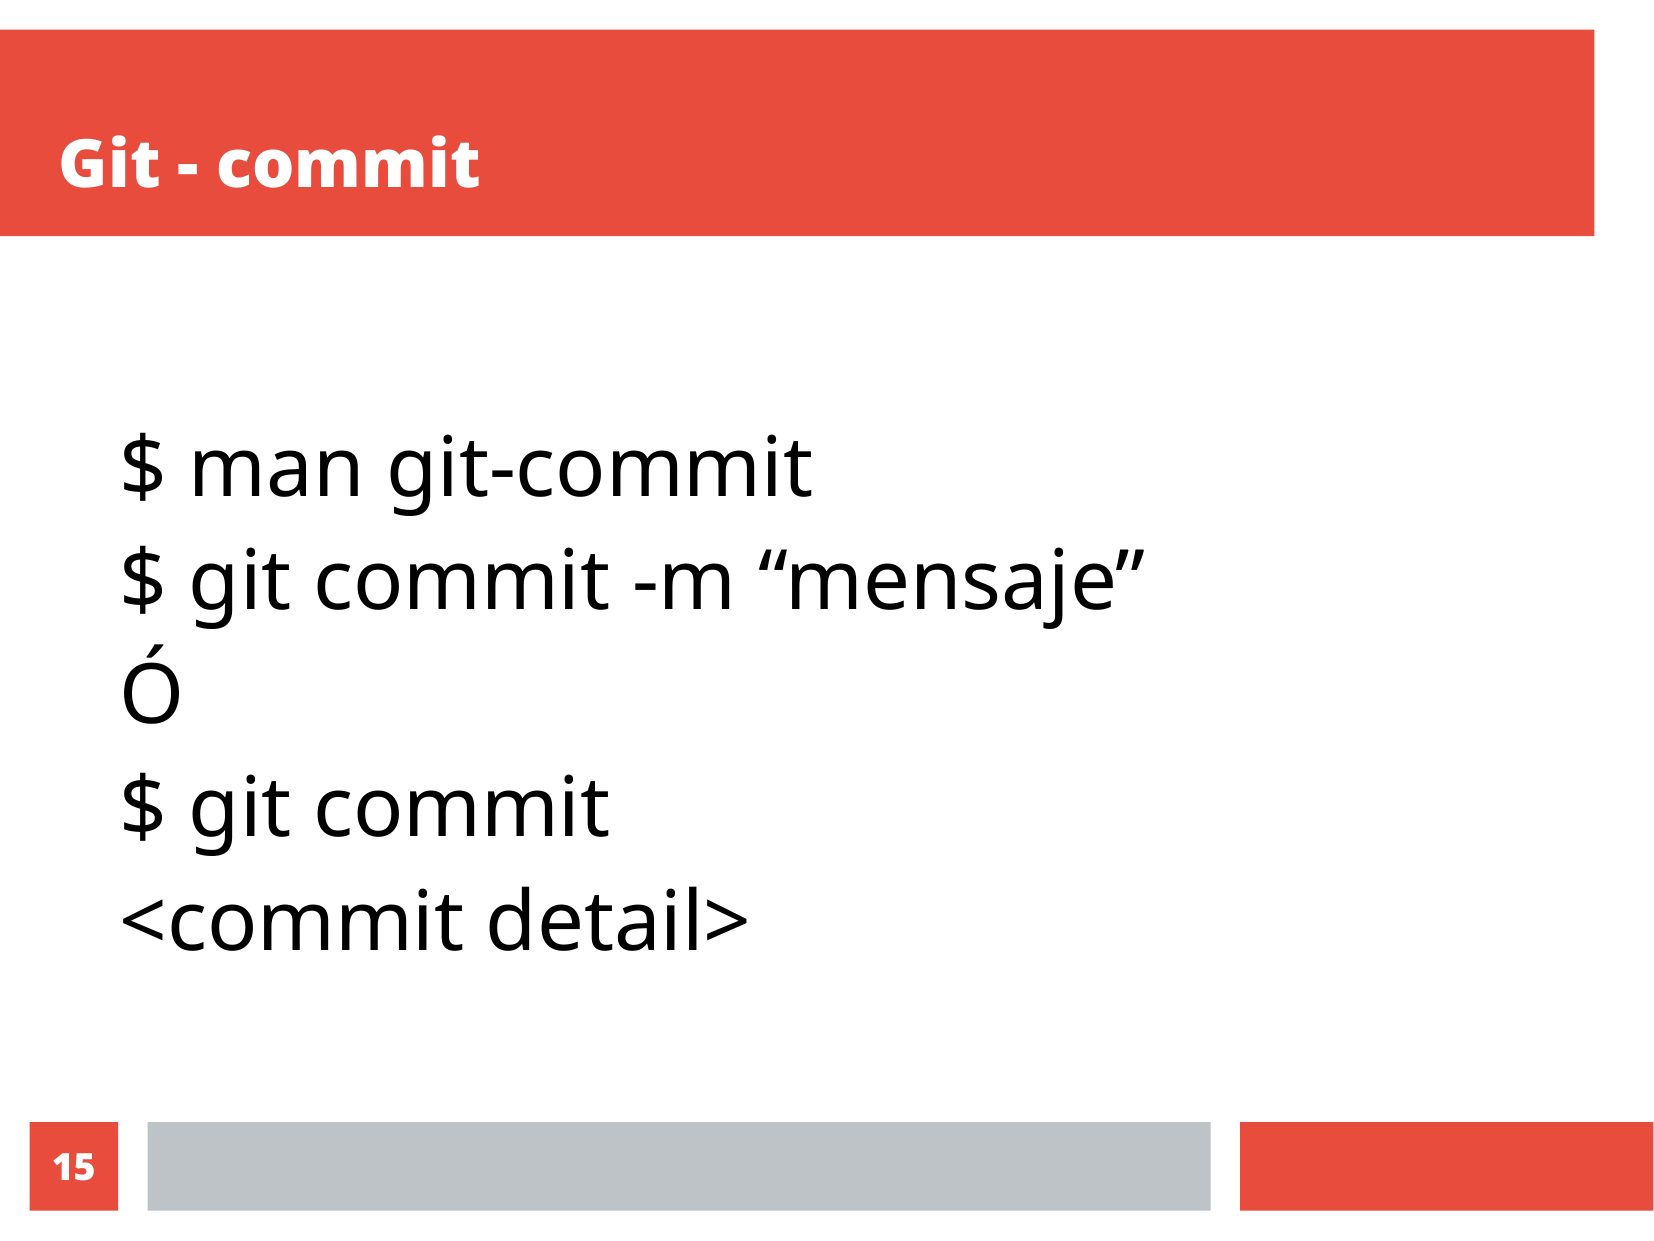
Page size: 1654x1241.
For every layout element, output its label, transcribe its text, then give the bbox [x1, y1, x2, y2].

text_box $ man git-commit $ git commit -m “mensaje” Ó $ git commit <commit detail> [105, 400, 1576, 901]
title Git - commit [59, 59, 1595, 207]
